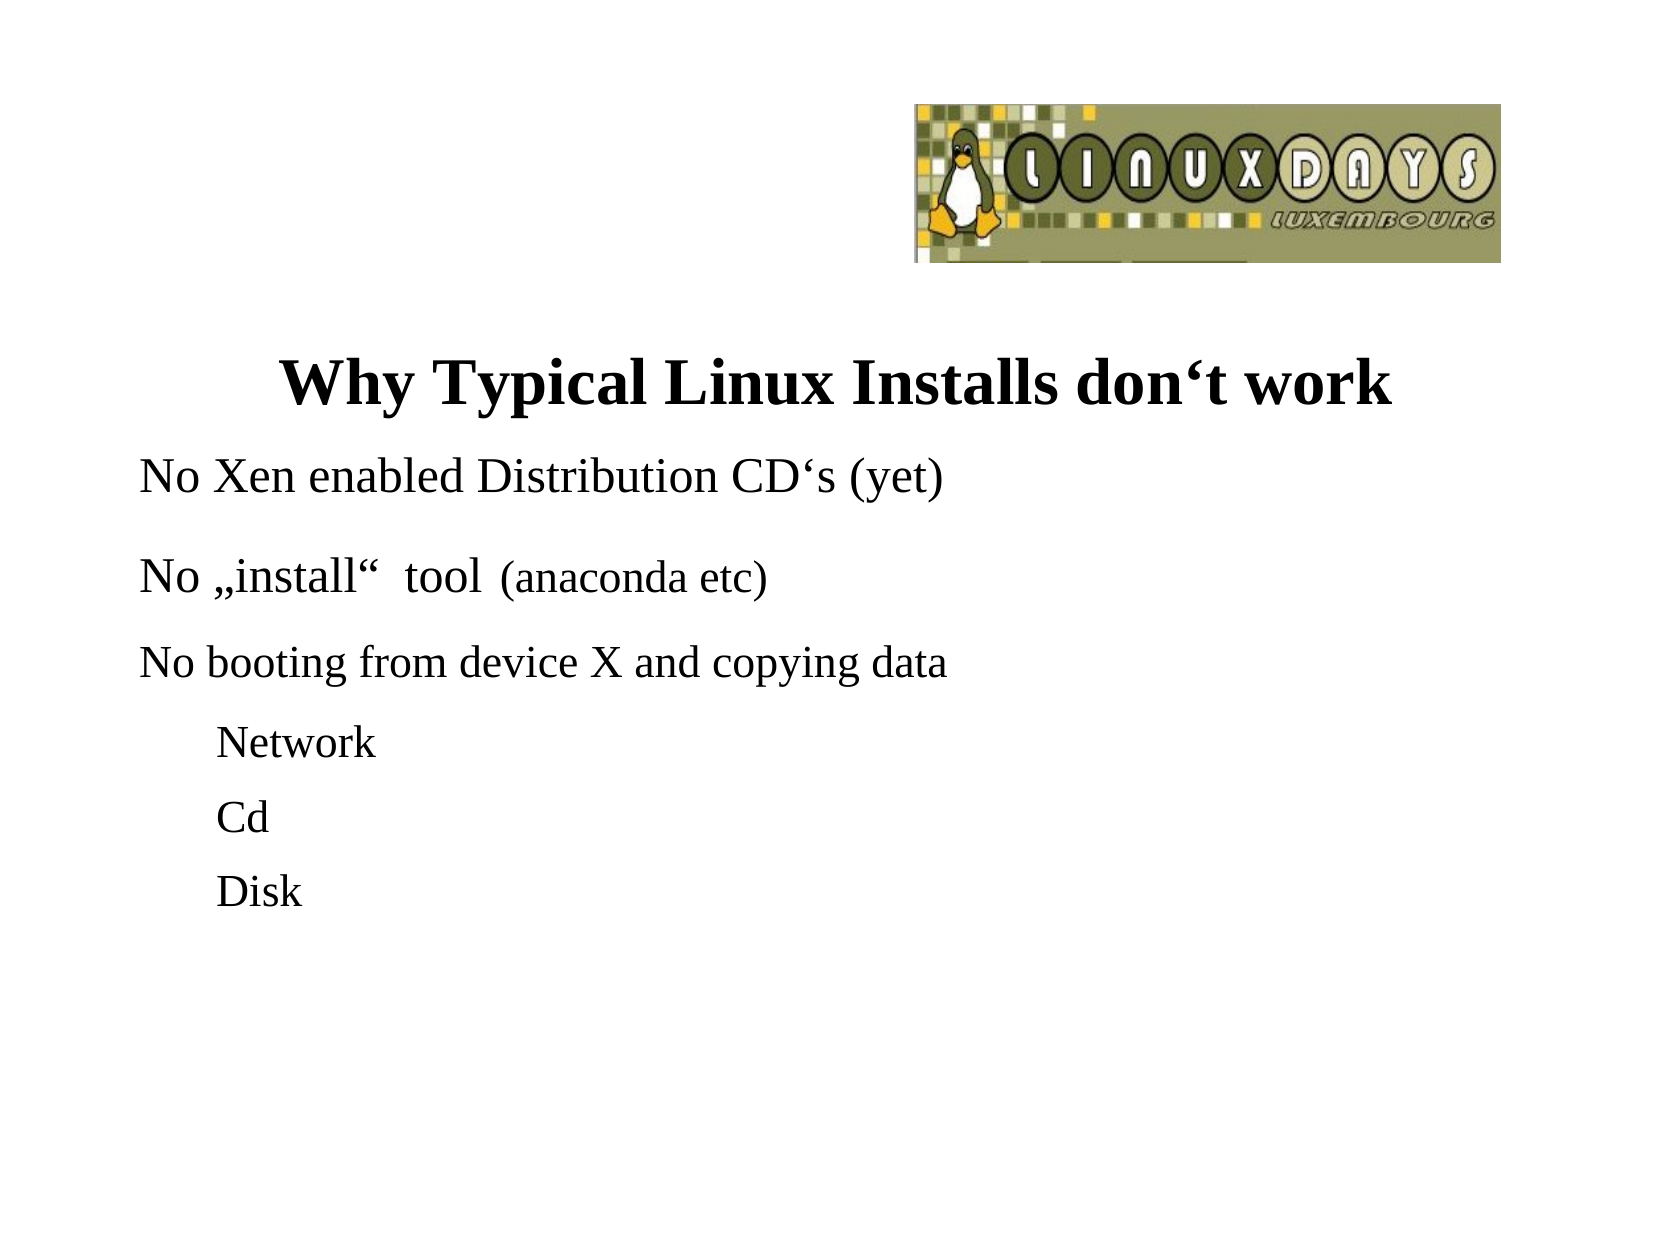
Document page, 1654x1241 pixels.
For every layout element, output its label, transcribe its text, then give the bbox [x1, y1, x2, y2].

list Why Typical Linux Installs don‘t work No Xen enabled Distribution CD‘s (yet) No „install“ tool (anaconda etc) No booting from device X and copying data Network Cd Disk [121, 344, 1534, 1142]
picture [914, 104, 1501, 263]
